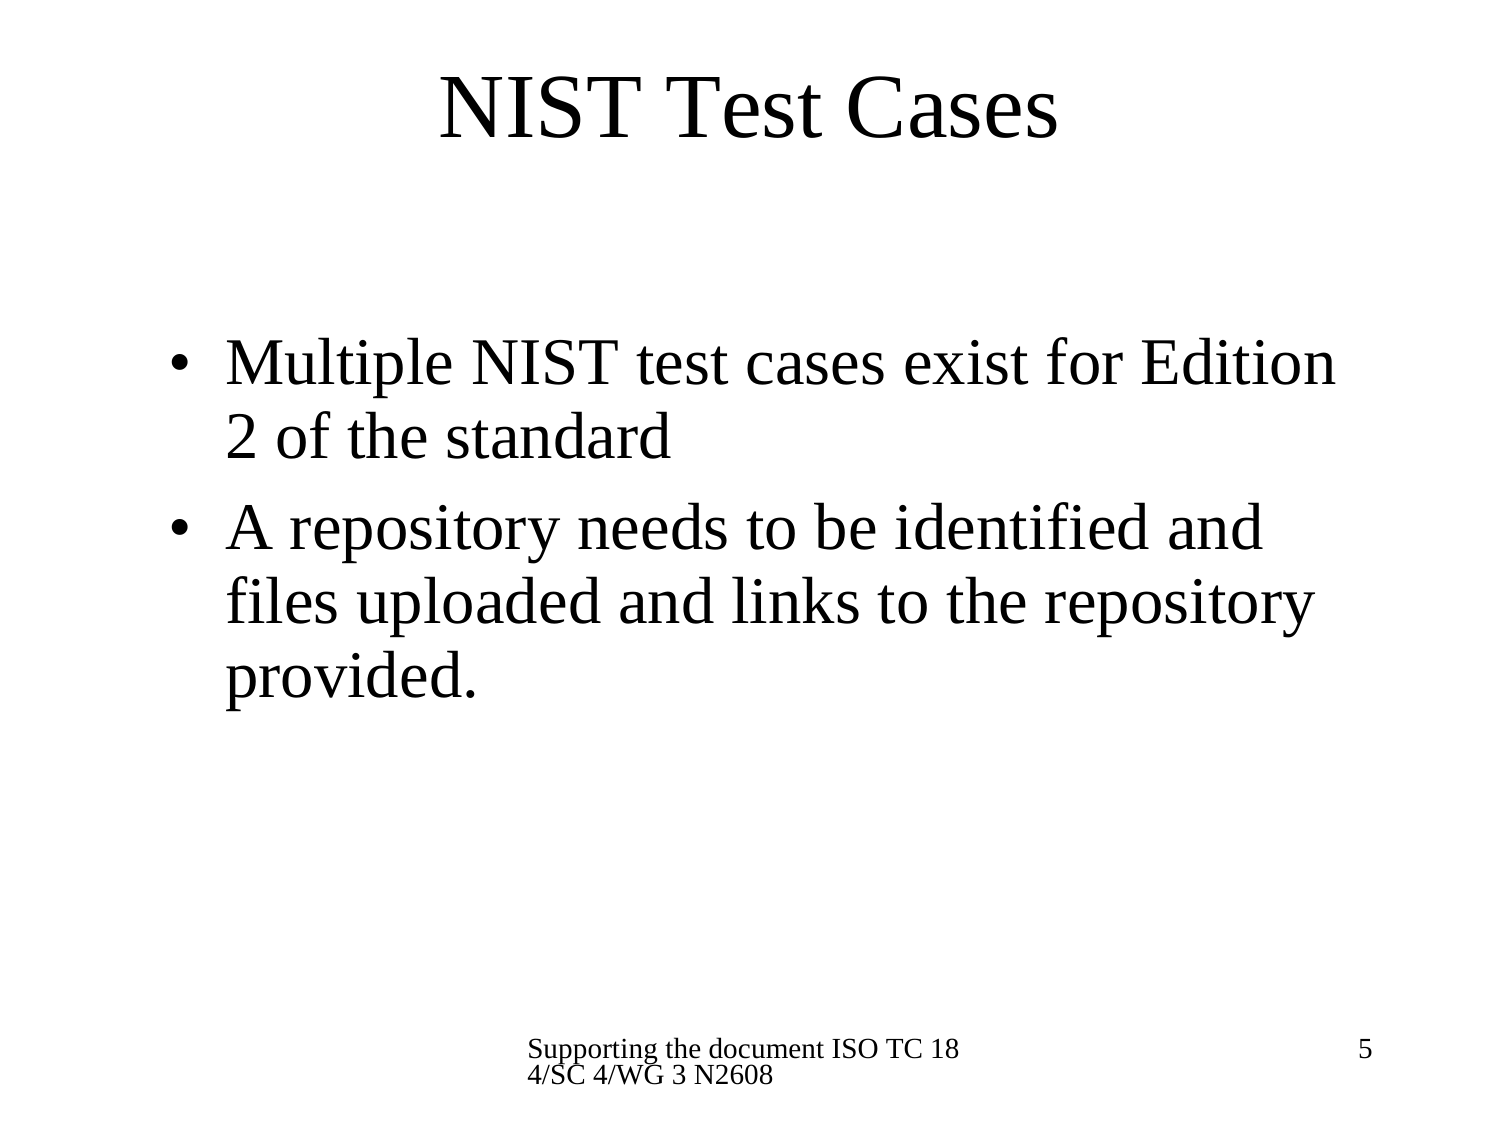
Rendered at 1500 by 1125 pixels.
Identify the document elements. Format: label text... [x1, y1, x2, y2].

title NIST Test Cases [112, 12, 1388, 201]
list Multiple NIST test cases exist for Edition 2 of the standard A repository needs to be identified and files uploaded and links to the repository provided. [112, 324, 1388, 978]
